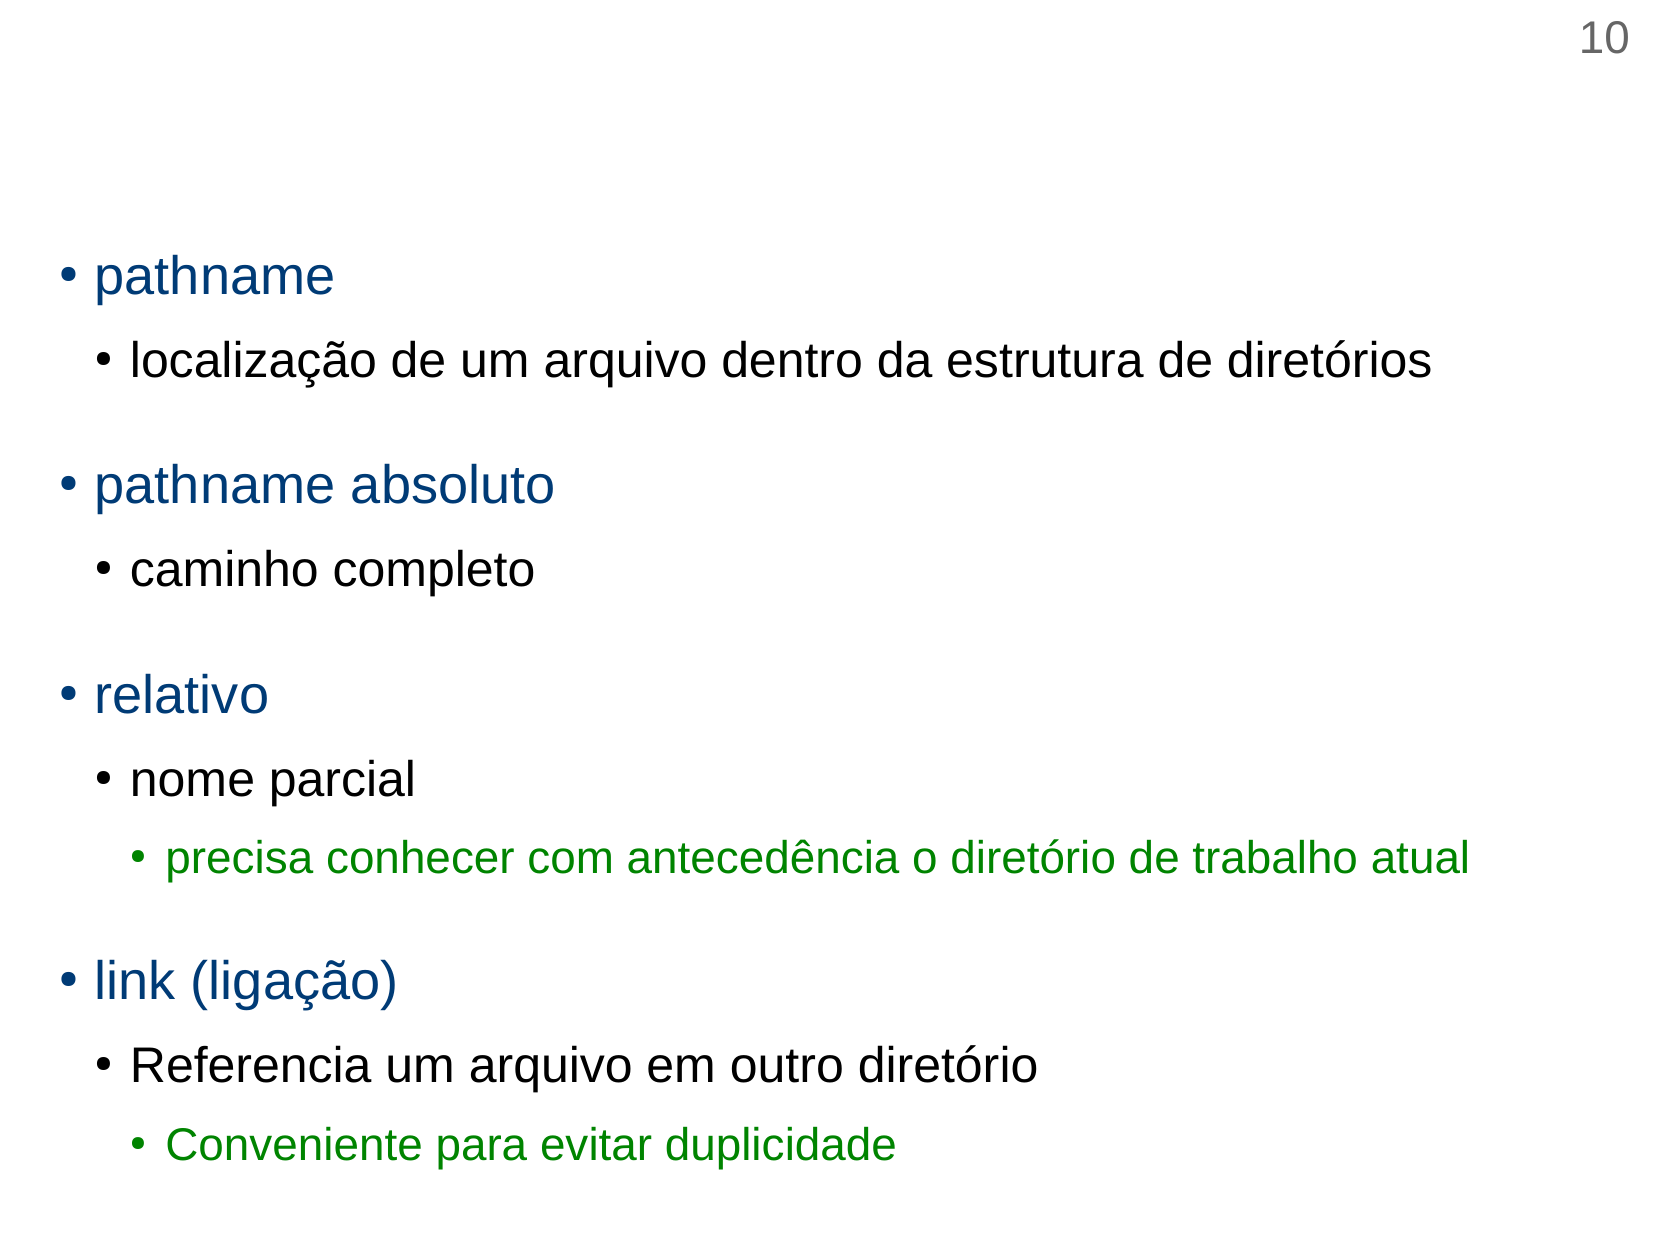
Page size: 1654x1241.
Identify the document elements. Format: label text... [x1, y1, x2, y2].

list pathname localização de um arquivo dentro da estrutura de diretórios pathname absoluto caminho completo relativo nome parcial precisa conhecer com antecedência o diretório de trabalho atual link (ligação) Referencia um arquivo em outro diretório Conveniente para evitar duplicidade [59, 236, 1595, 1211]
